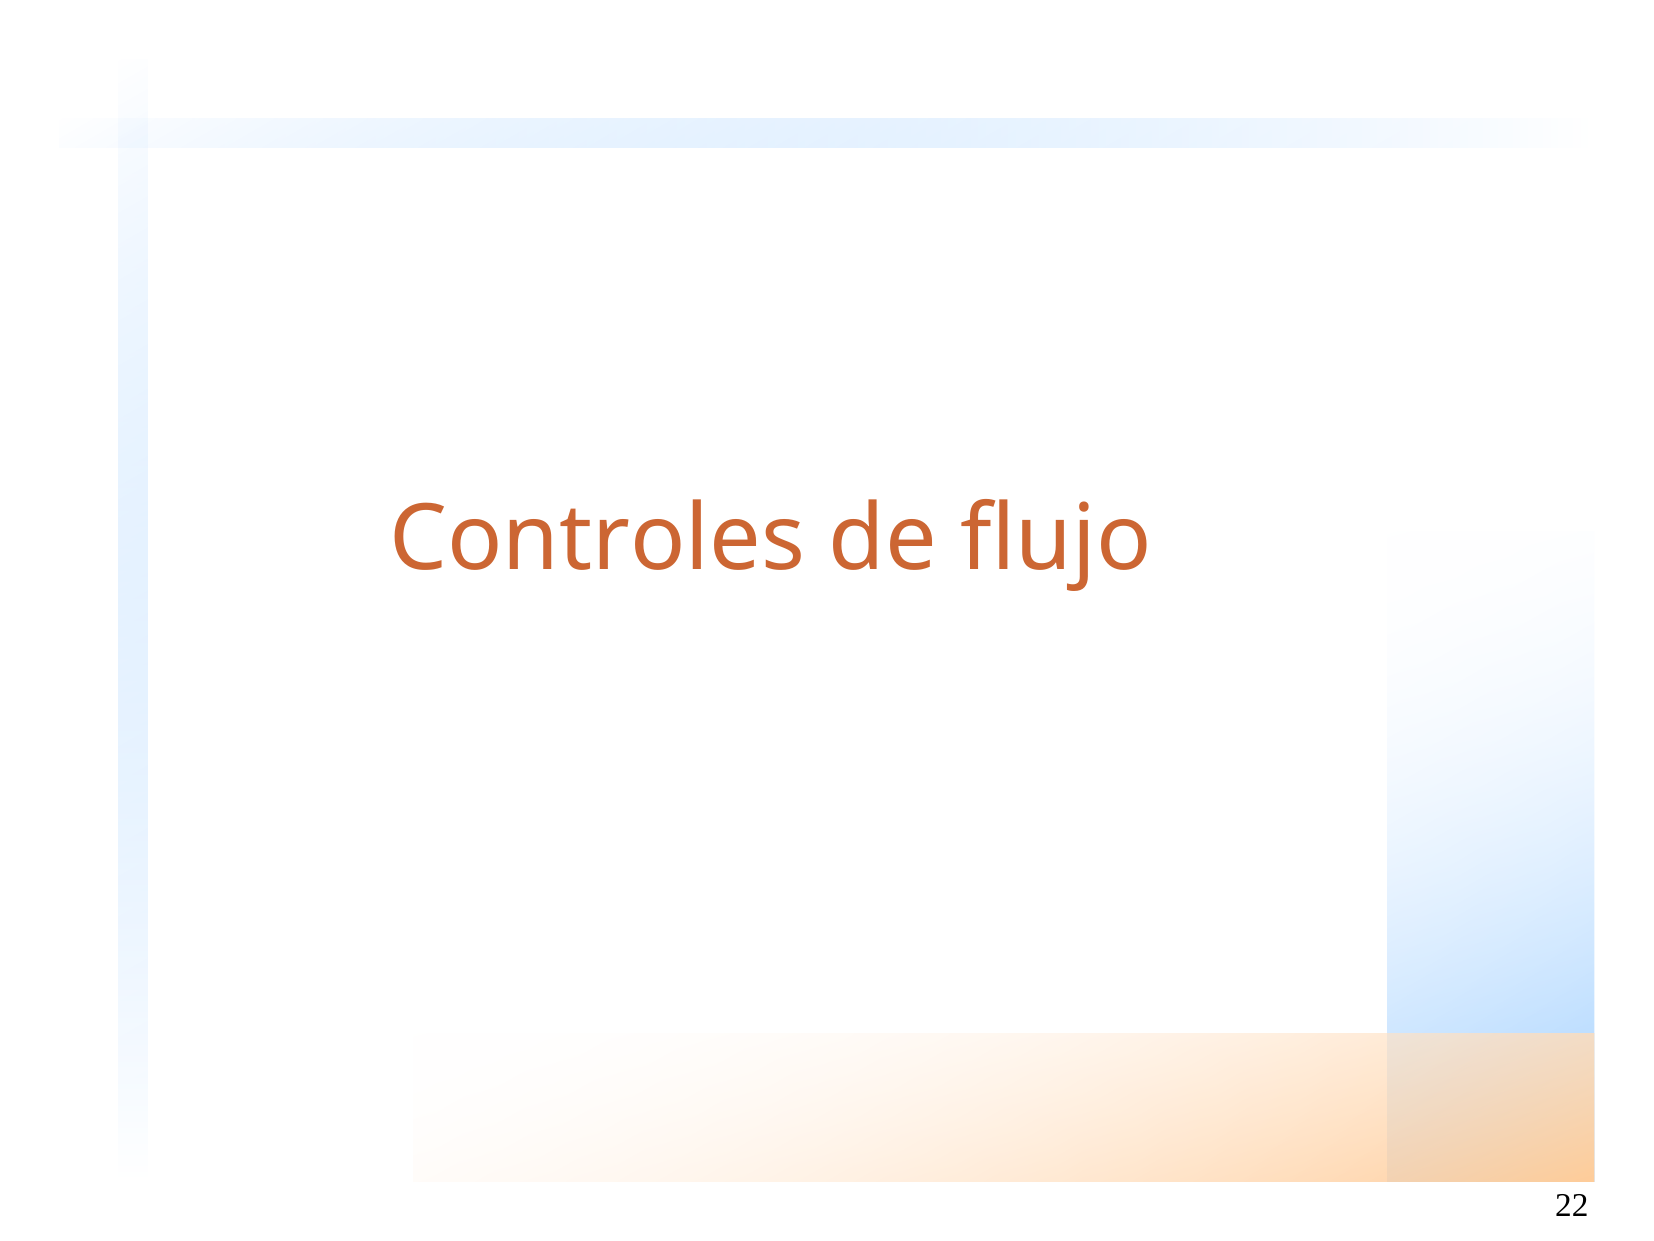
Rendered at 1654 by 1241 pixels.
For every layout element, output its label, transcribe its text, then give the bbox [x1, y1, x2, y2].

title Controles de flujo [153, 457, 1388, 610]
